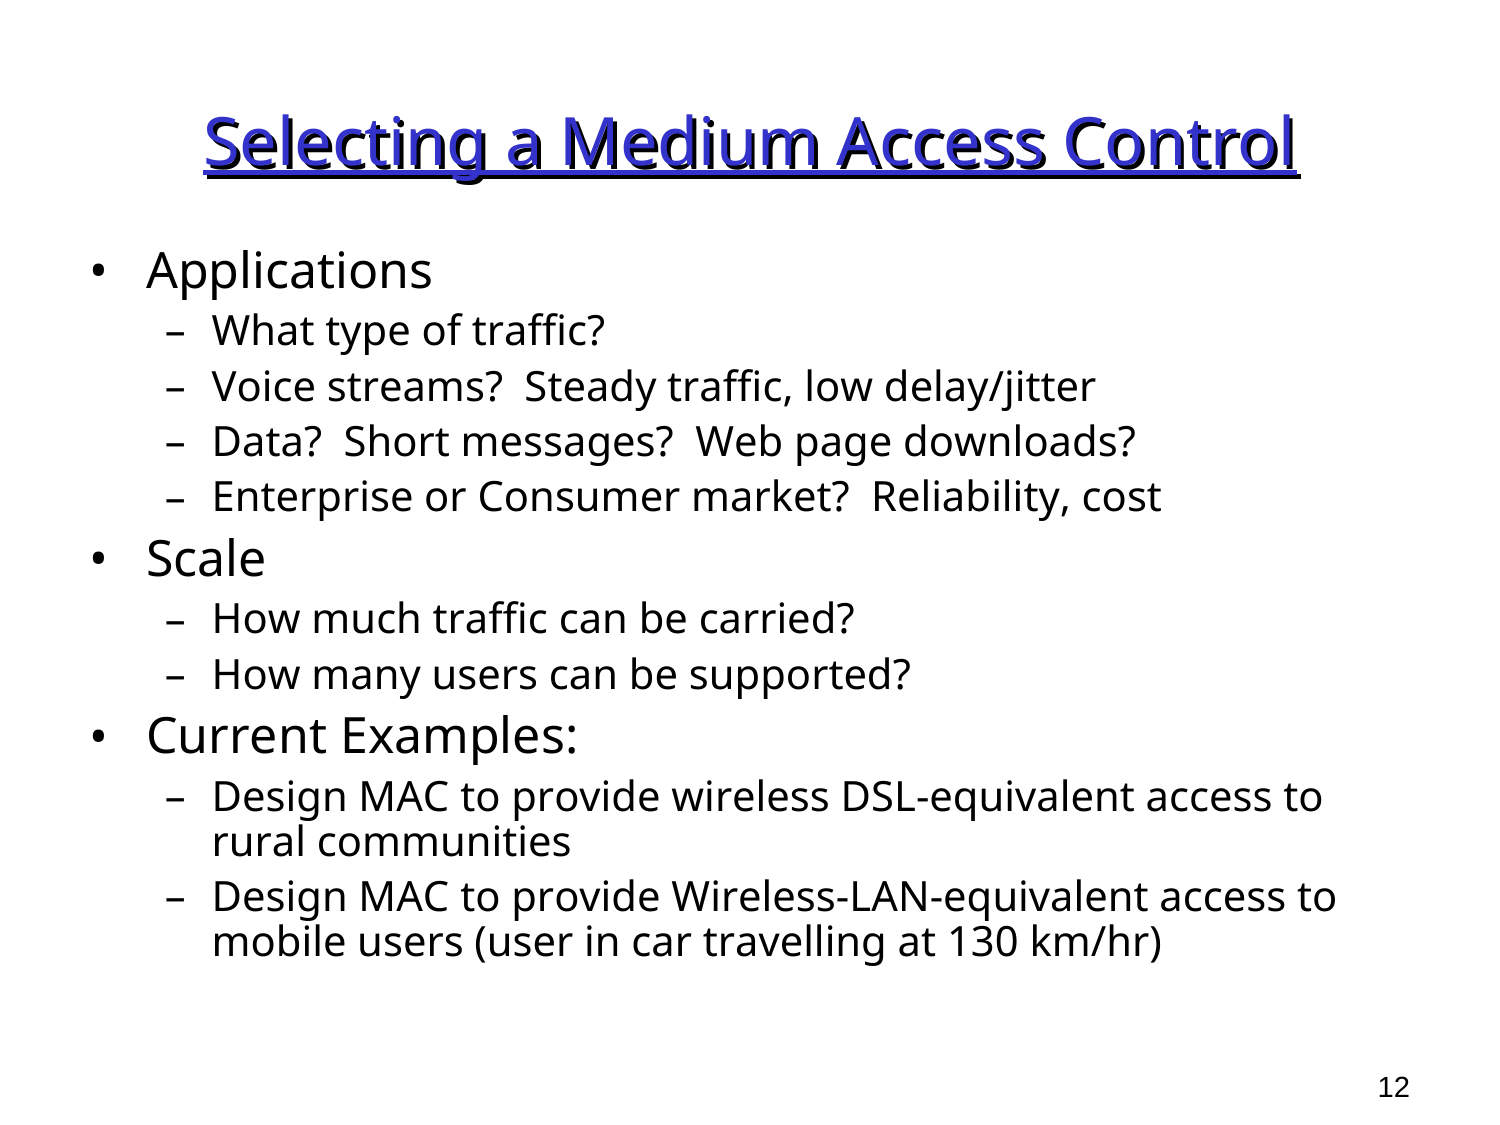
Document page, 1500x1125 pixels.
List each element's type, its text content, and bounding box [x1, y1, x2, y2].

list Applications What type of traffic? Voice streams? Steady traffic, low delay/jitter Data? Short messages? Web page downloads? Enterprise or Consumer market? Reliability, cost Scale How much traffic can be carried? How many users can be supported? Current Examples: Design MAC to provide wireless DSL-equivalent access to rural communities Design MAC to provide Wireless-LAN-equivalent access to mobile users (user in car travelling at 130 km/hr) [75, 237, 1426, 1102]
title Selecting a Medium Access Control [75, 45, 1426, 233]
